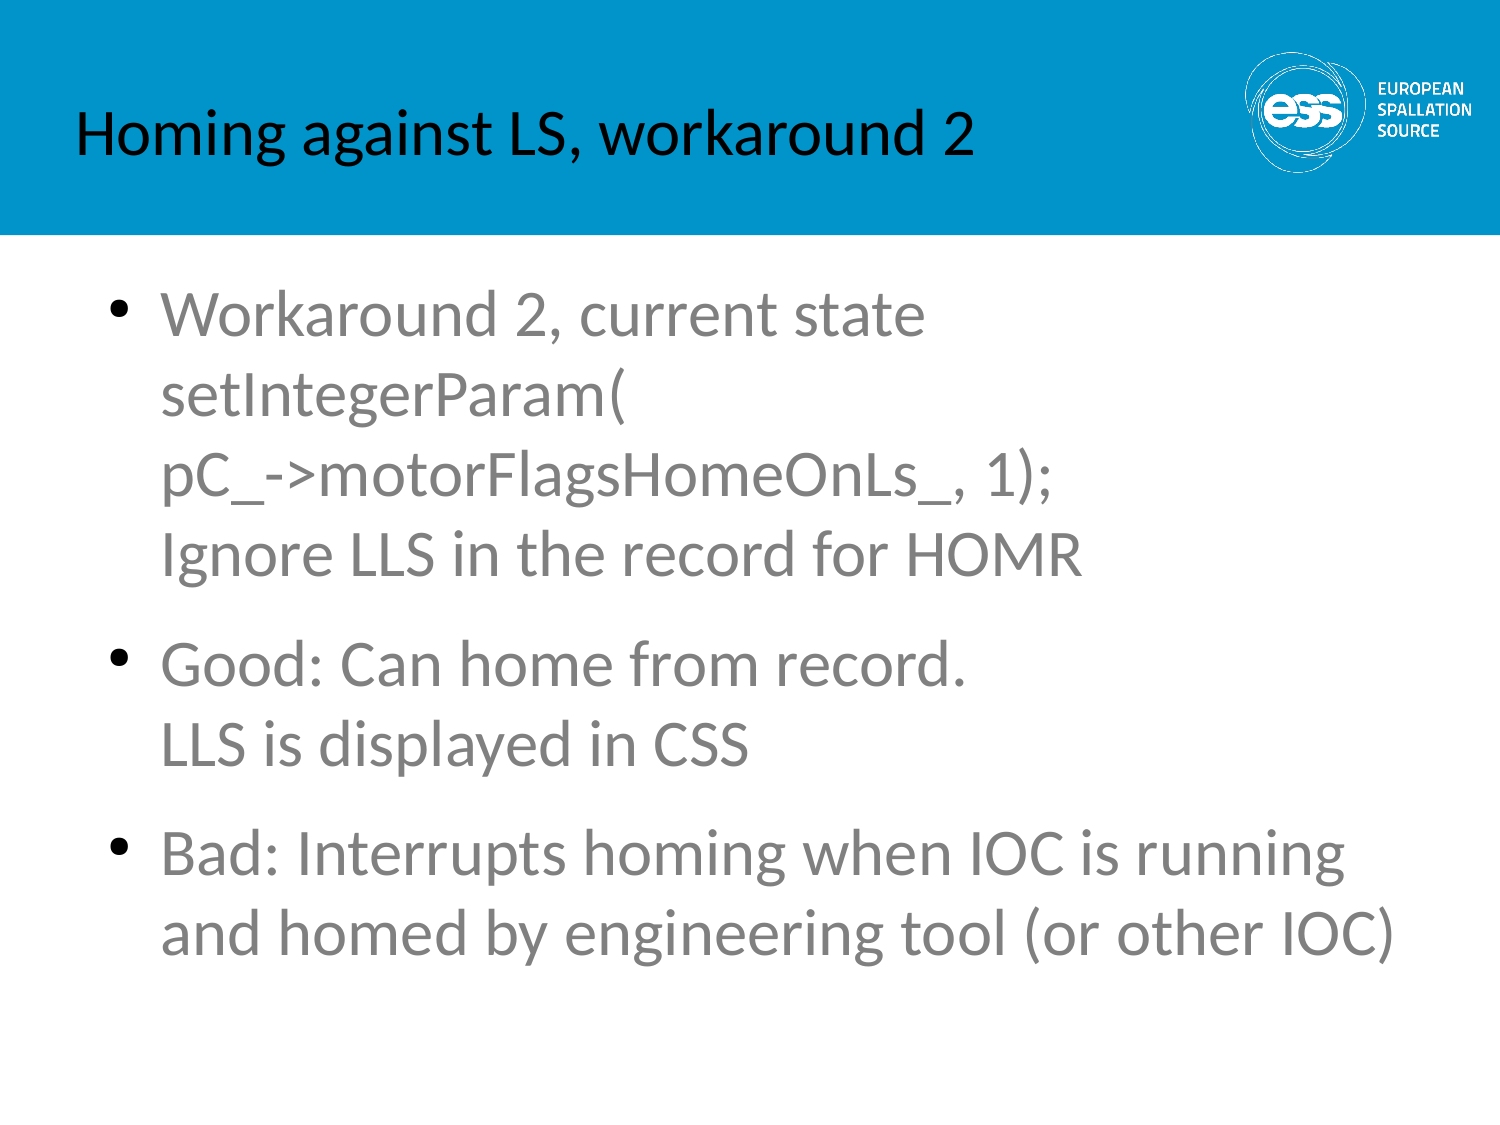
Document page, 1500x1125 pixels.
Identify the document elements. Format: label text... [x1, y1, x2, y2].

picture [1264, 94, 1342, 127]
picture [1379, 83, 1385, 94]
picture [1398, 109, 1406, 115]
picture [1422, 125, 1428, 134]
list Workaround 2, current state setIntegerParam( pC_->motorFlagsHomeOnLs_, 1); Ignore LLS in the record for HOMR Good: Can home from record. LLS is displayed in CSS Bad: Interrupts homing when IOC is running and homed by engineering tool (or other IOC) [75, 262, 1426, 1005]
title Homing against LS, workaround 2 [75, 45, 1247, 233]
picture [1454, 83, 1458, 94]
picture [1389, 104, 1393, 115]
picture [1443, 86, 1450, 93]
picture [1418, 104, 1423, 115]
picture [1409, 104, 1415, 115]
picture [1432, 125, 1438, 136]
picture [1400, 83, 1407, 94]
picture [1436, 104, 1444, 115]
picture [1423, 83, 1430, 94]
